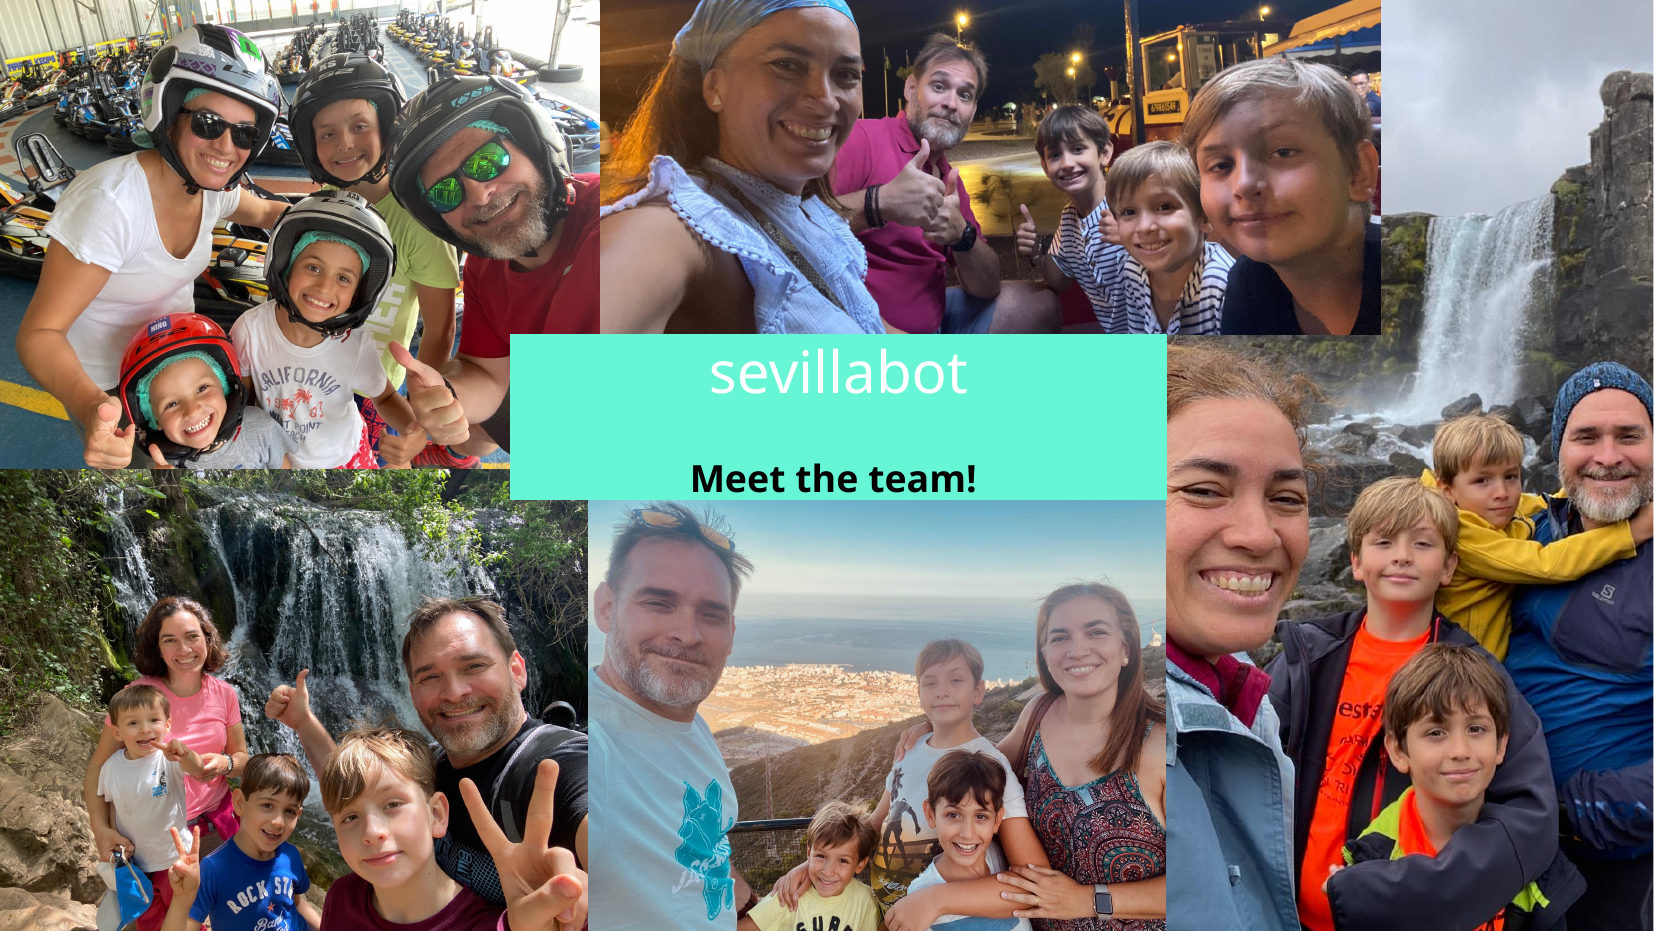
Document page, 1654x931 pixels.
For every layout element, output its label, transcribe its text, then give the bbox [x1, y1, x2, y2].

picture [0, 0, 1654, 931]
text_box sevillabot Meet the team! [510, 334, 1167, 500]
